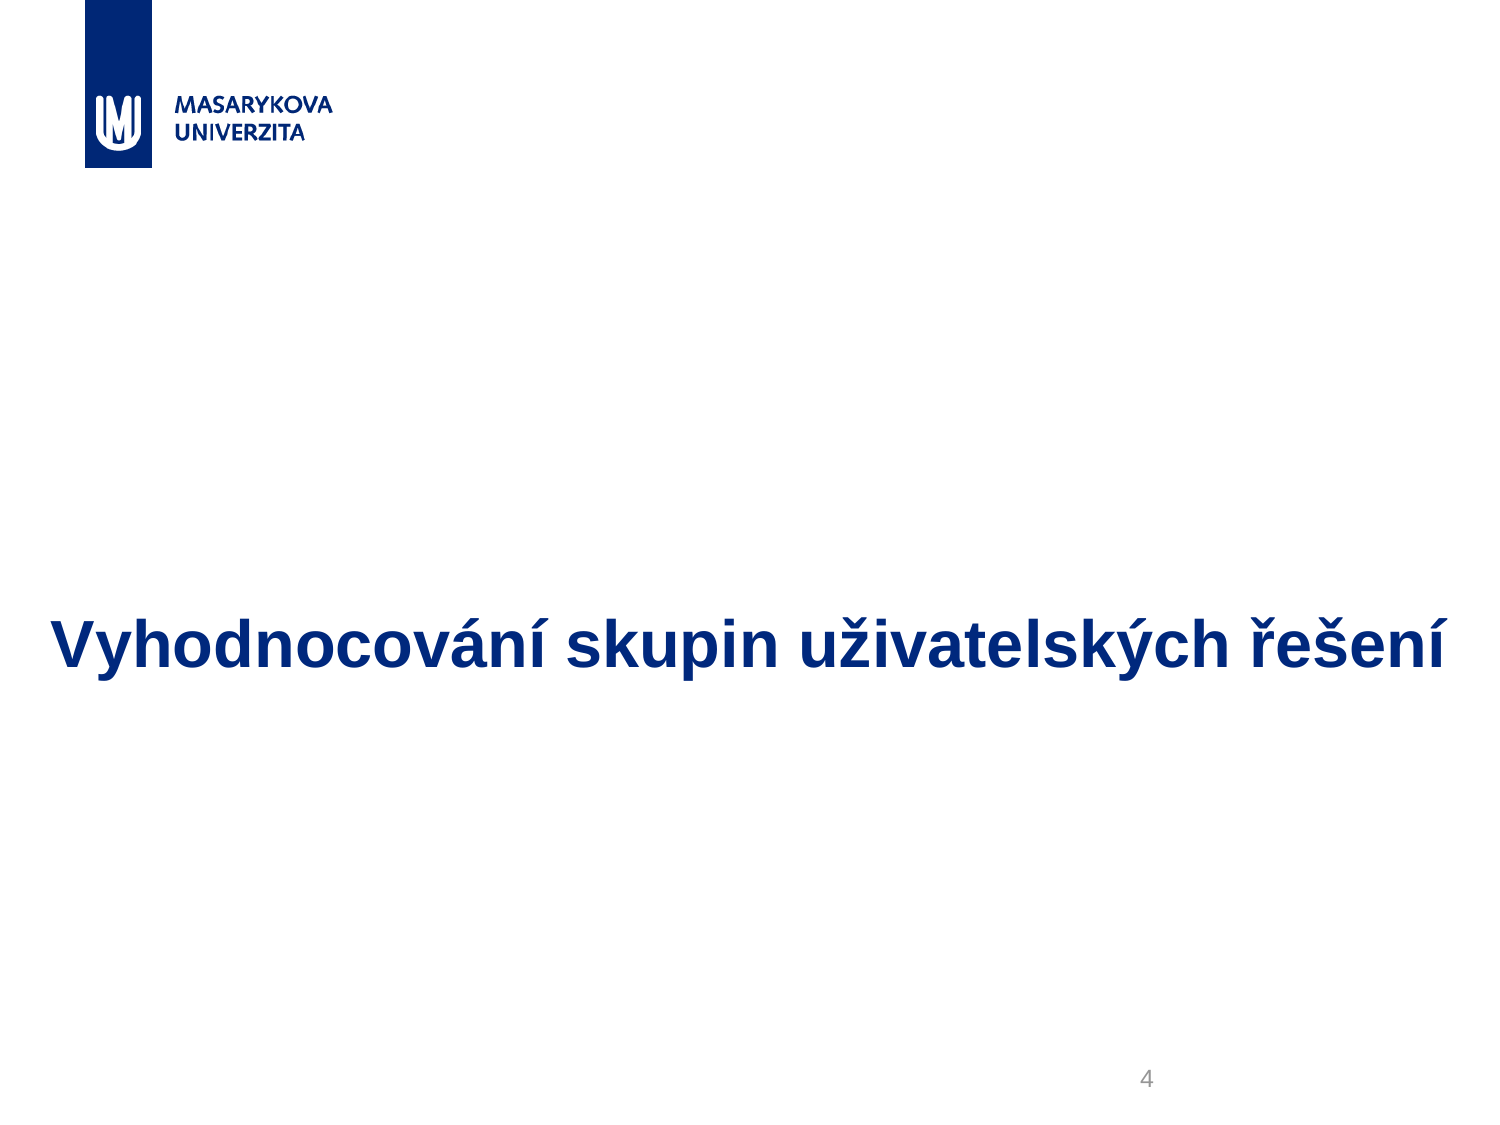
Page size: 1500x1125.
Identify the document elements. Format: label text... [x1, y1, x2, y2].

title Vyhodnocování skupin uživatelských řešení [50, 422, 1450, 860]
text_box 4 [1125, 1025, 1428, 1101]
